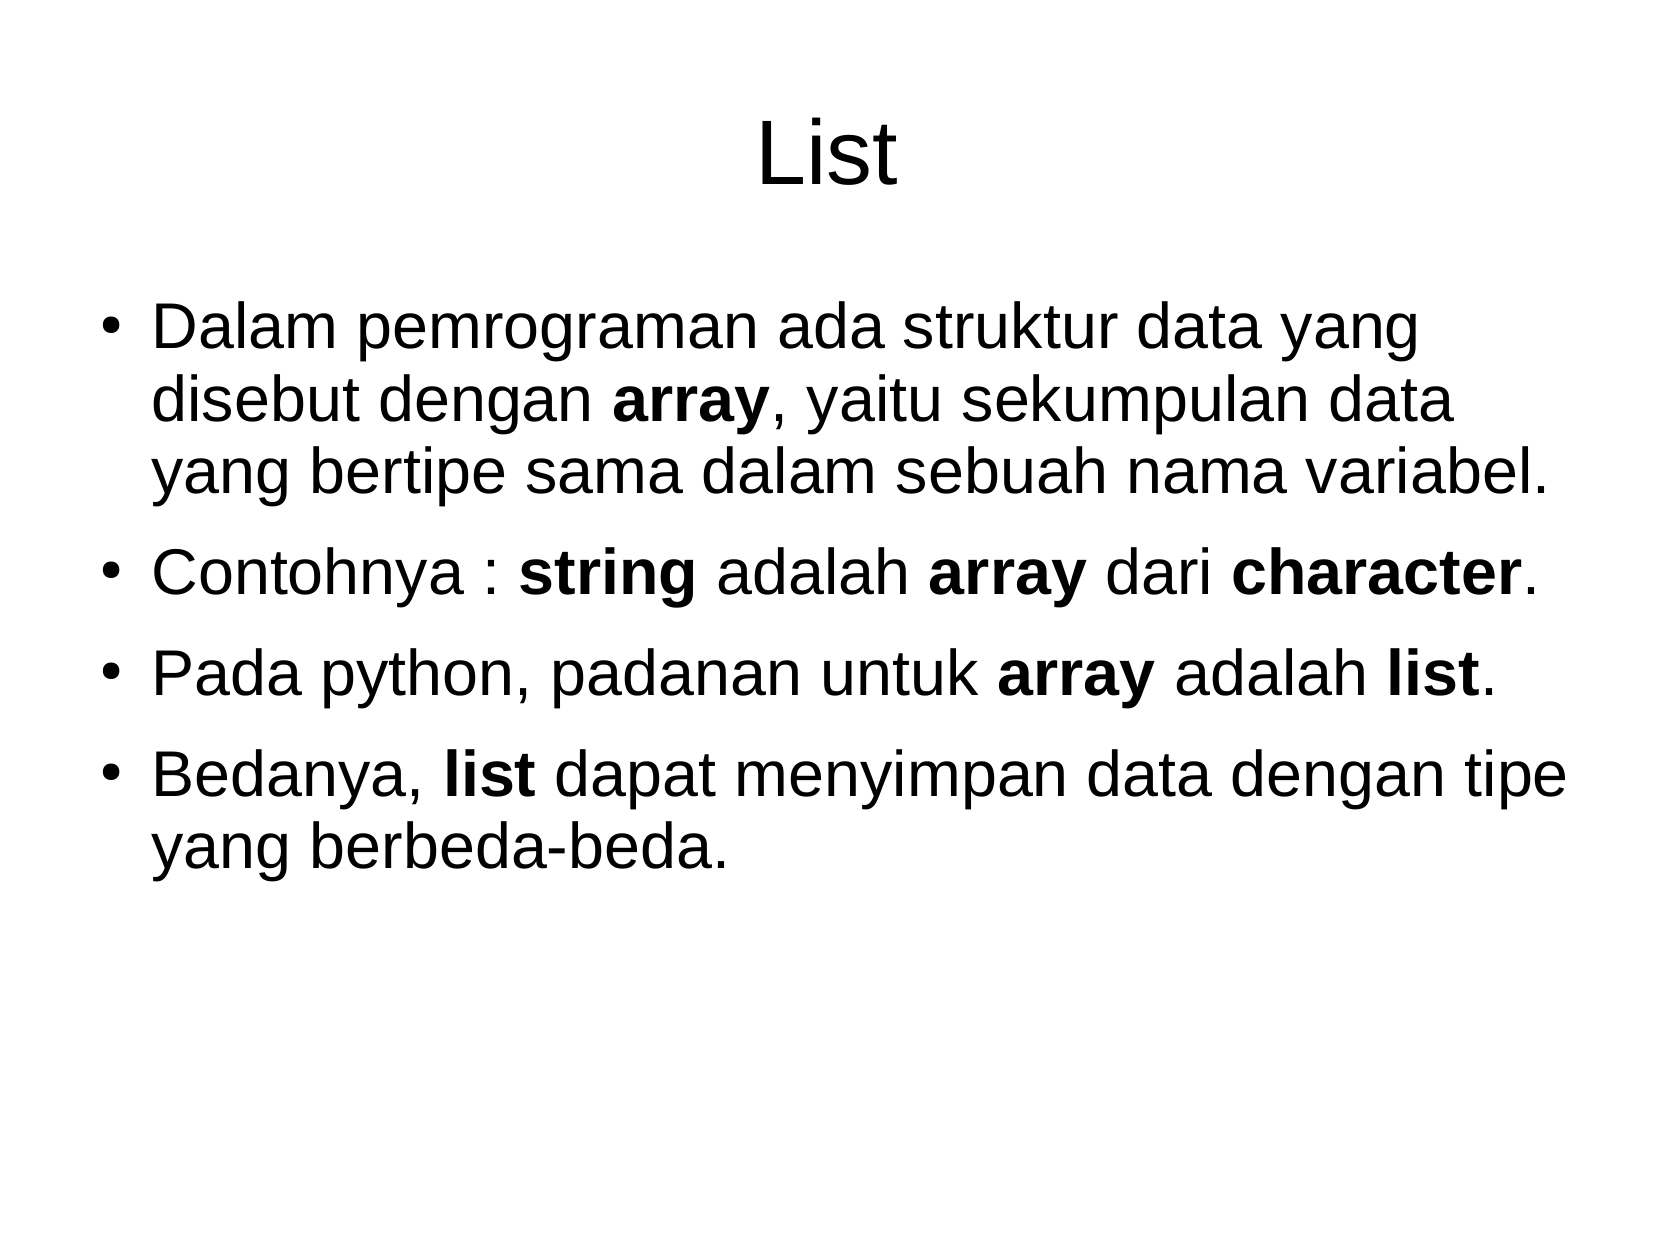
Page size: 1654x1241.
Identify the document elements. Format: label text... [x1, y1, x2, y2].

list Dalam pemrograman ada struktur data yang disebut dengan array, yaitu sekumpulan data yang bertipe sama dalam sebuah nama variabel. Contohnya : string adalah array dari character. Pada python, padanan untuk array adalah list. Bedanya, list dapat menyimpan data dengan tipe yang berbeda-beda. [82, 290, 1571, 1010]
title List [82, 49, 1571, 257]
